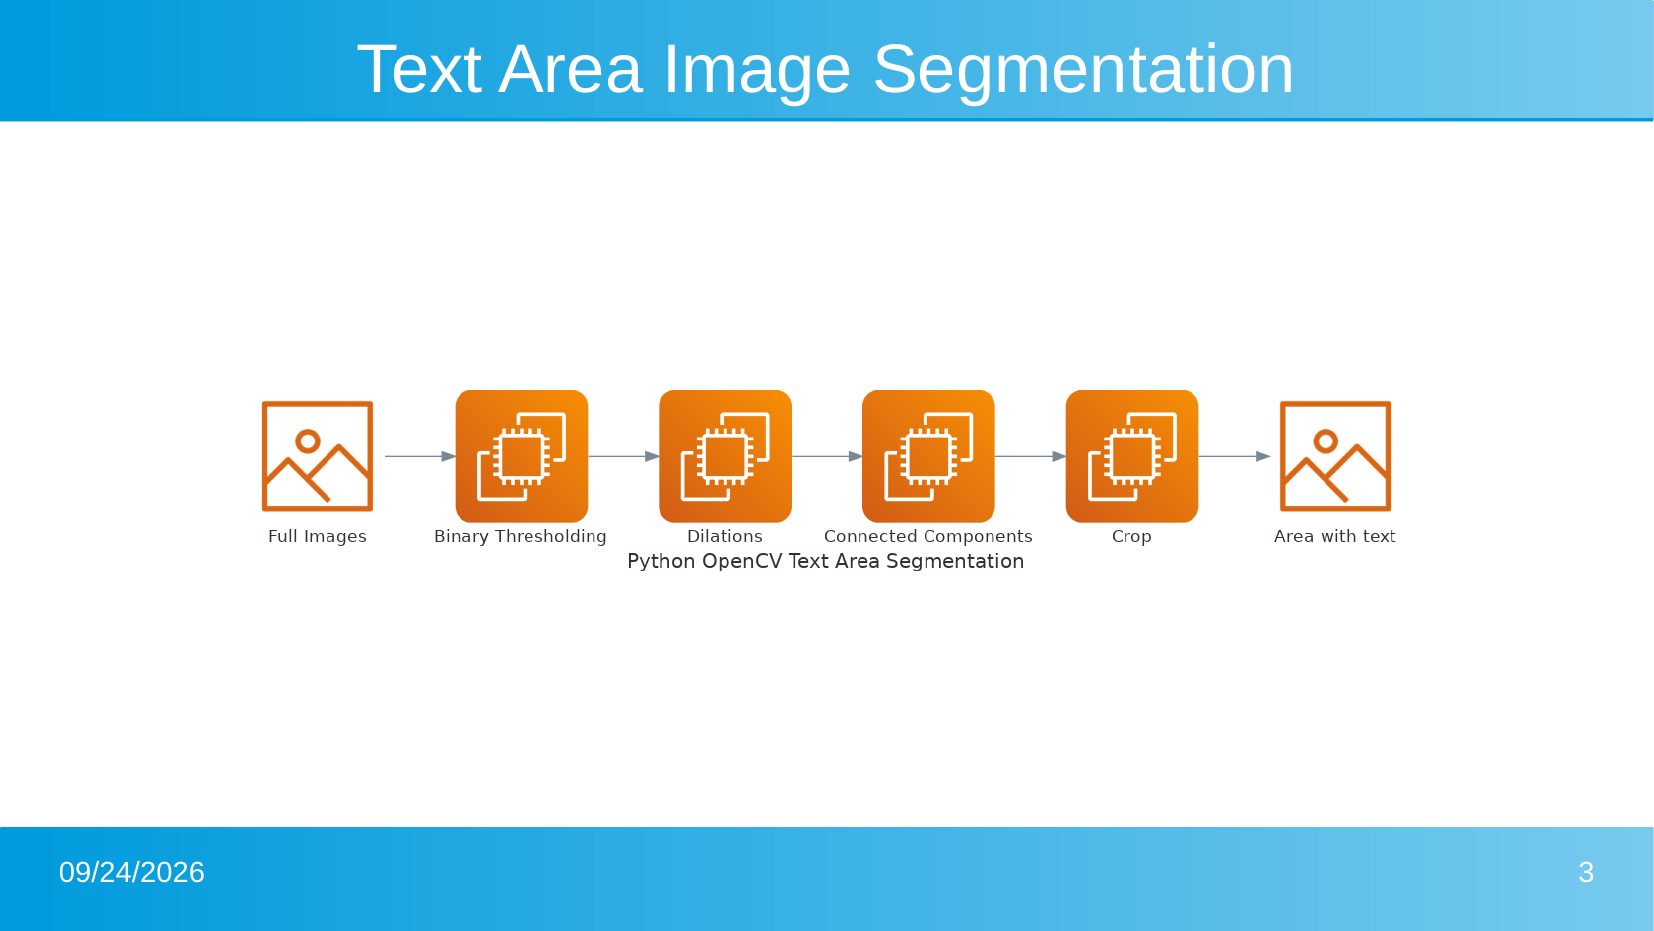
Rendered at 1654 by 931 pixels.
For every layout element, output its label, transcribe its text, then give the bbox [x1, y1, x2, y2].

title Text Area Image Segmentation [59, 29, 1595, 108]
picture [62, 177, 1591, 768]
